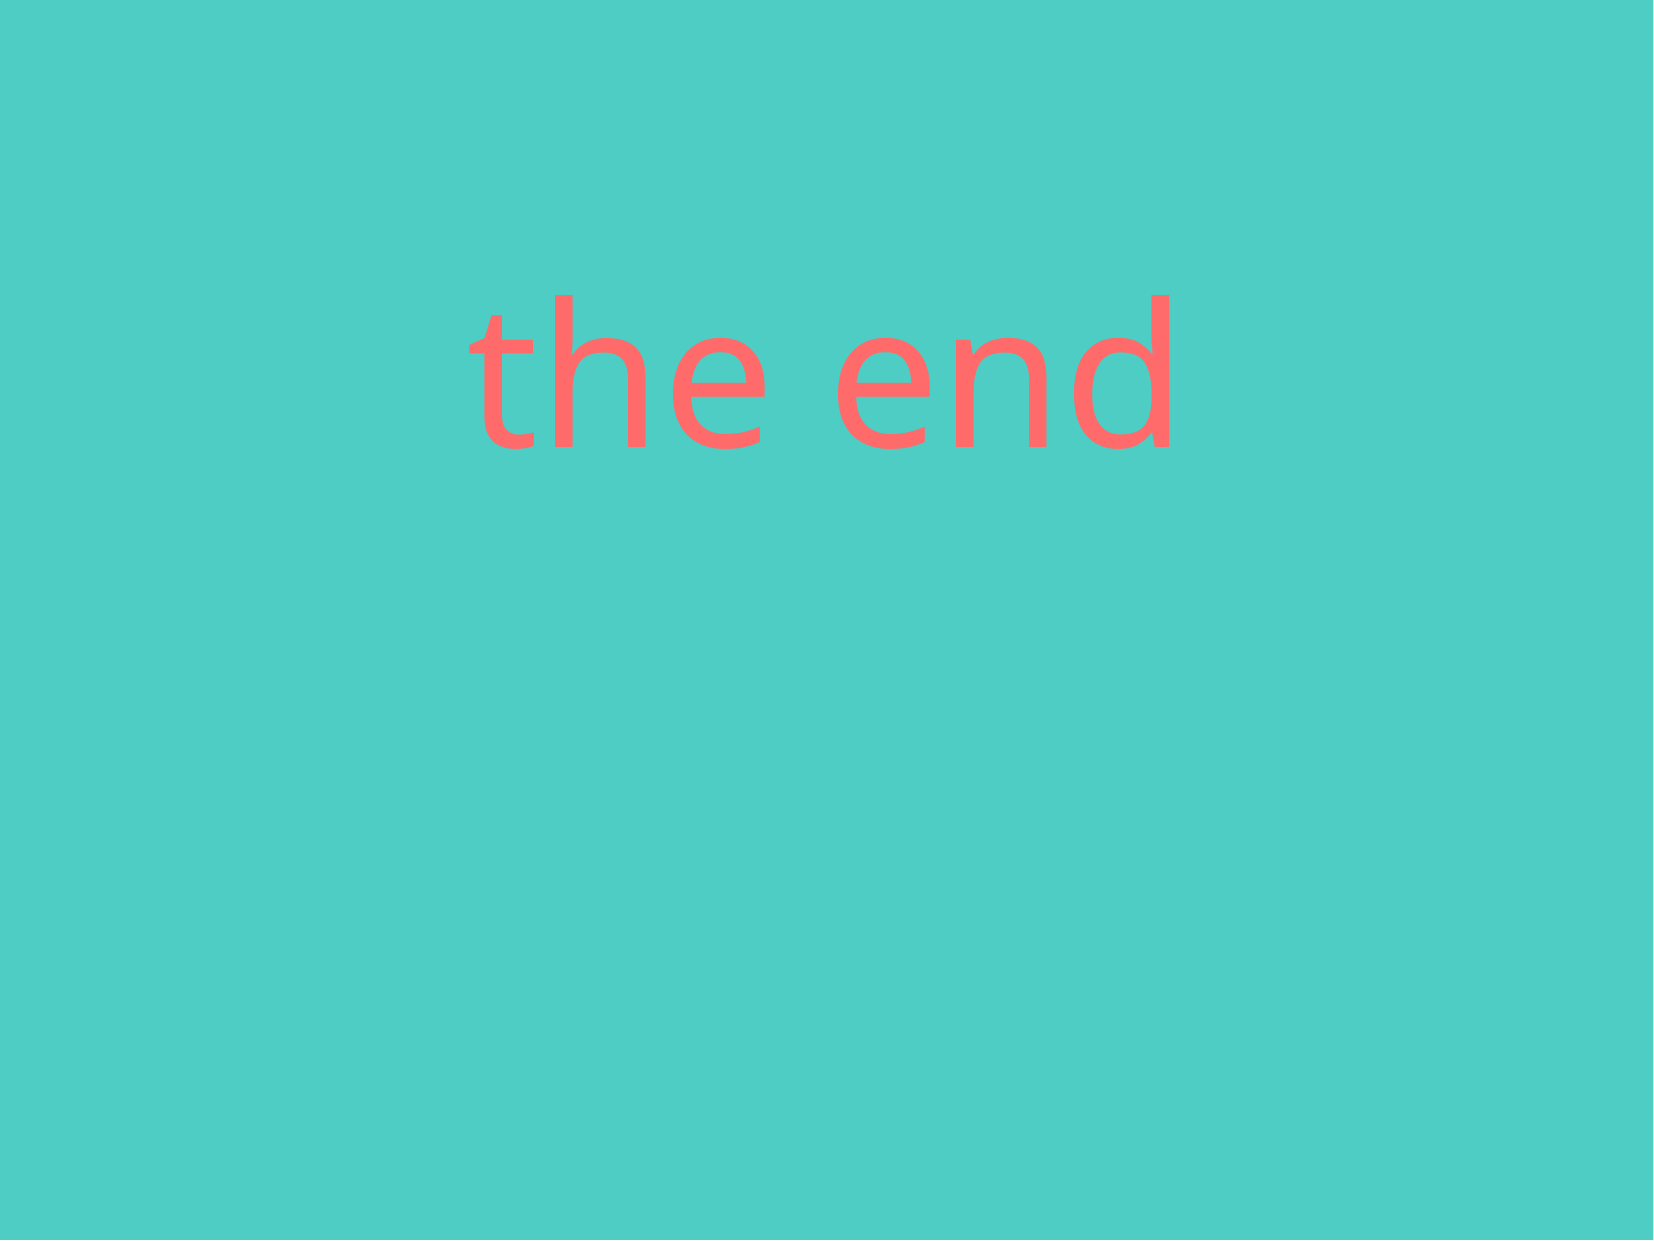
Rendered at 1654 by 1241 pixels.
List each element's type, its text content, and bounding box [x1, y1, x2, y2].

title the end [82, 49, 1571, 691]
